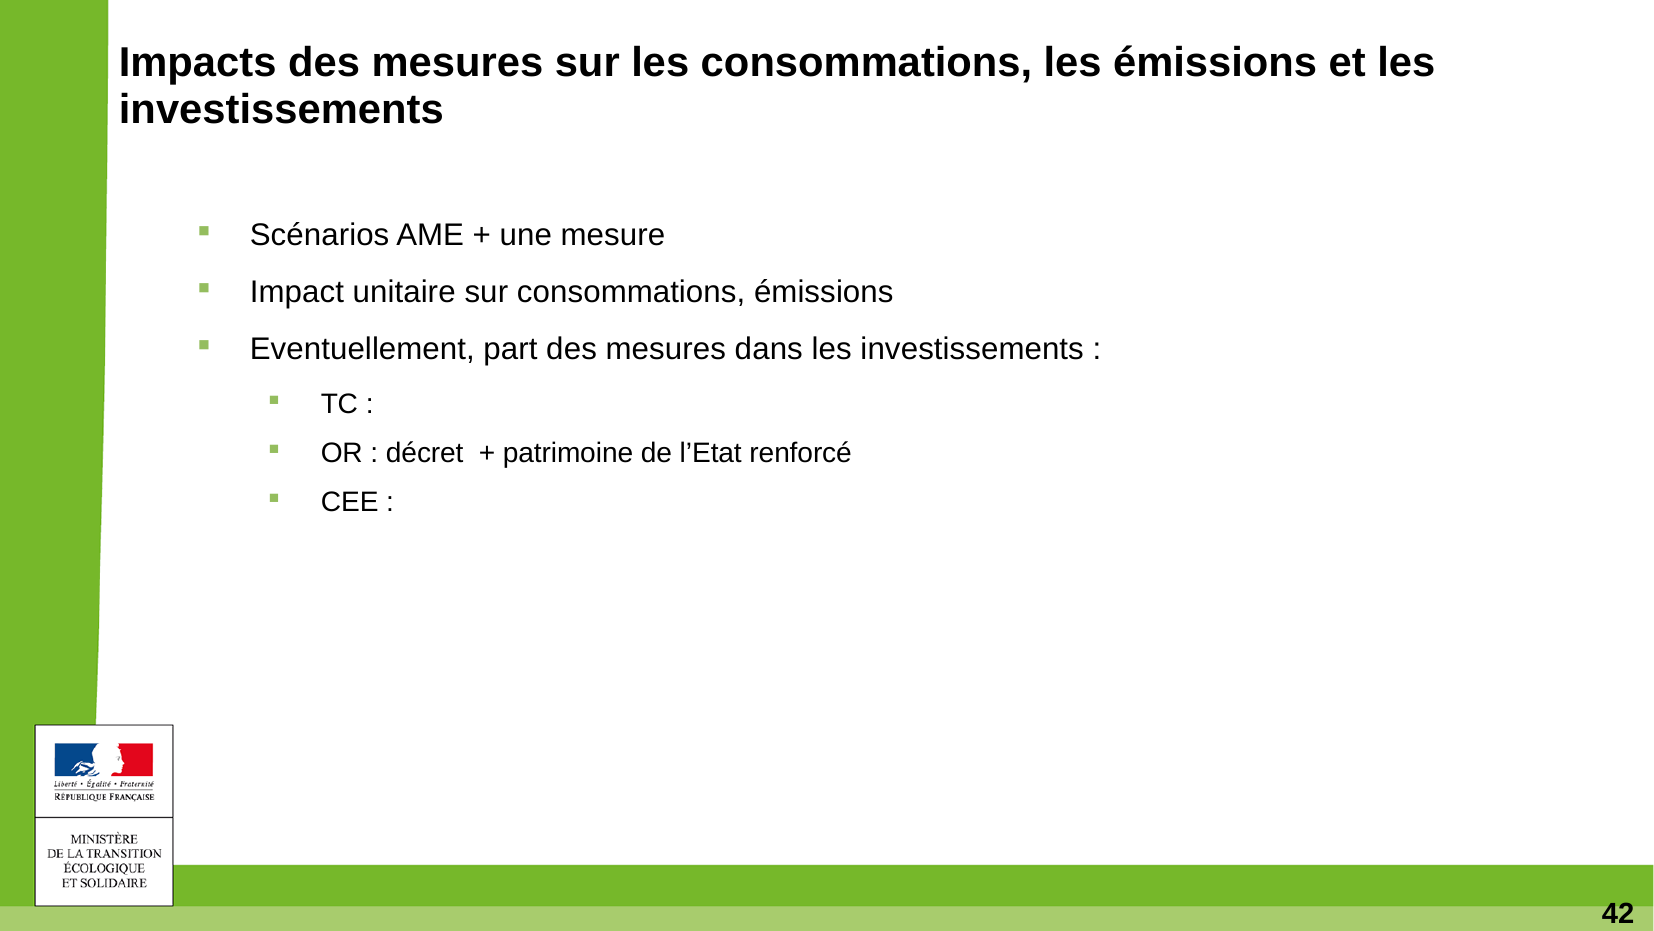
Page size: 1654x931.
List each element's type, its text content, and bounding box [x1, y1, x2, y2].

list Scénarios AME + une mesure Impact unitaire sur consommations, émissions Eventuellement, part des mesures dans les investissements : TC : OR : décret + patrimoine de l’Etat renforcé CEE : [179, 217, 1509, 758]
title Impacts des mesures sur les consommations, les émissions et les investissements [118, 25, 1608, 145]
picture [0, 0, 1654, 931]
